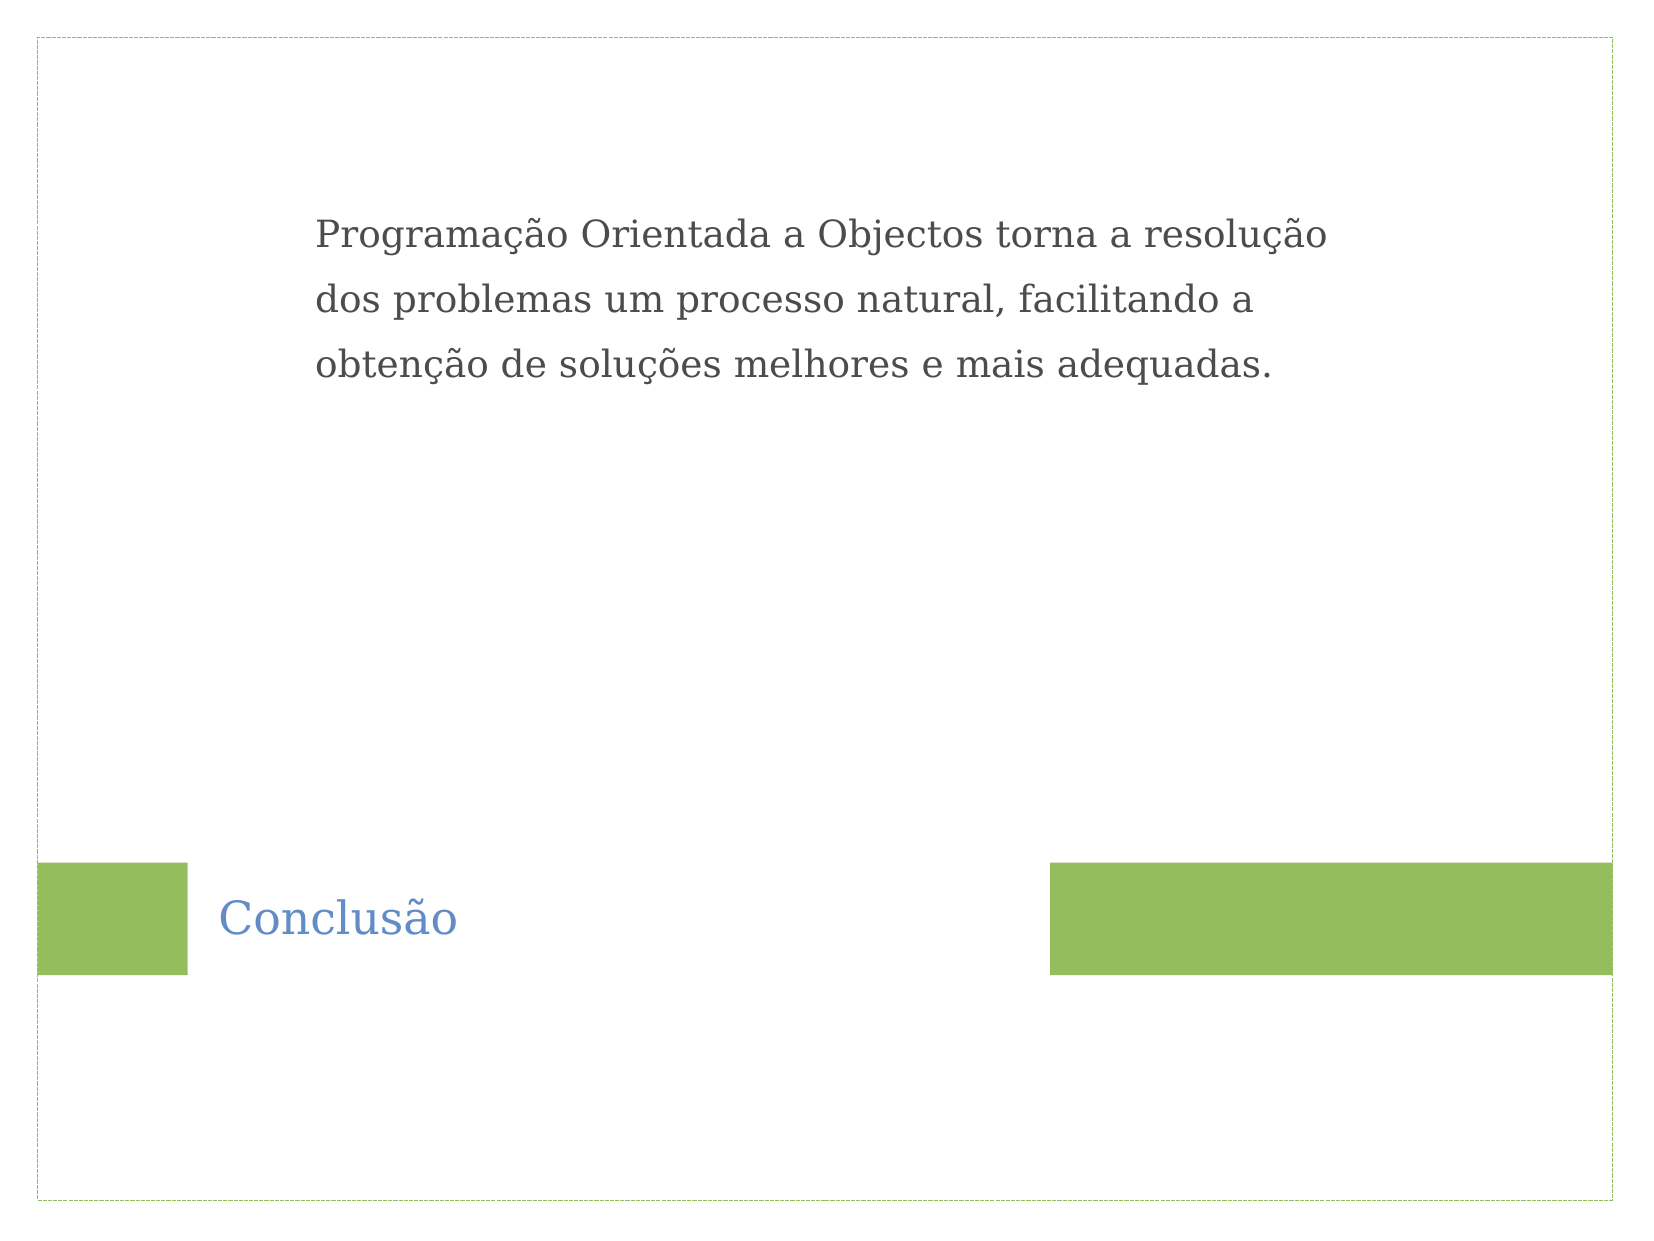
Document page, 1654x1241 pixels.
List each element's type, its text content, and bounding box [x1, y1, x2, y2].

text_box Programação Orientada a Objectos torna a resolução dos problemas um processo natural, facilitando a obtenção de soluções melhores e mais adequadas. [300, 183, 1388, 709]
text_box [1050, 862, 1613, 976]
text_box Conclusão [203, 884, 474, 953]
text_box [37, 862, 188, 976]
